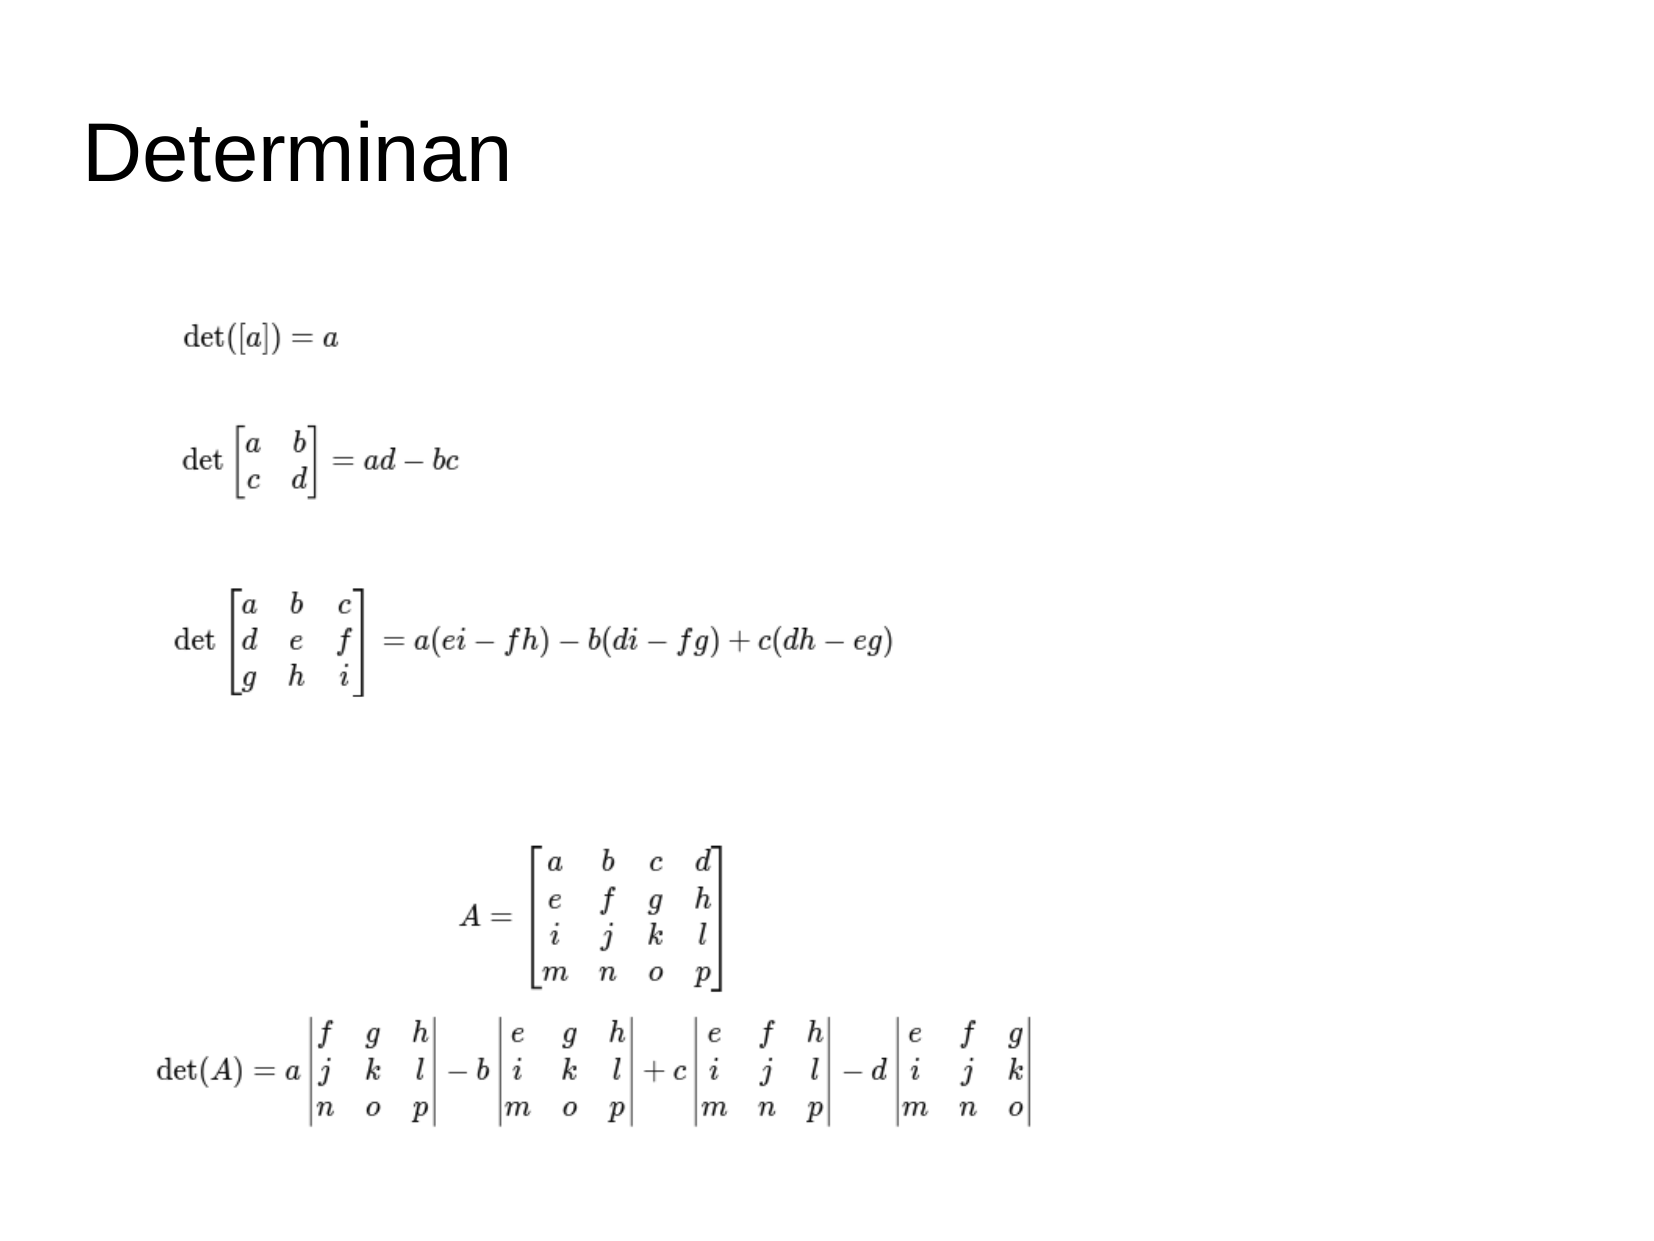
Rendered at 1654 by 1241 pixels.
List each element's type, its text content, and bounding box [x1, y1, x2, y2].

title Determinan [82, 49, 1571, 257]
picture [150, 399, 491, 526]
picture [175, 299, 376, 371]
picture [112, 824, 1054, 1135]
picture [150, 562, 916, 719]
